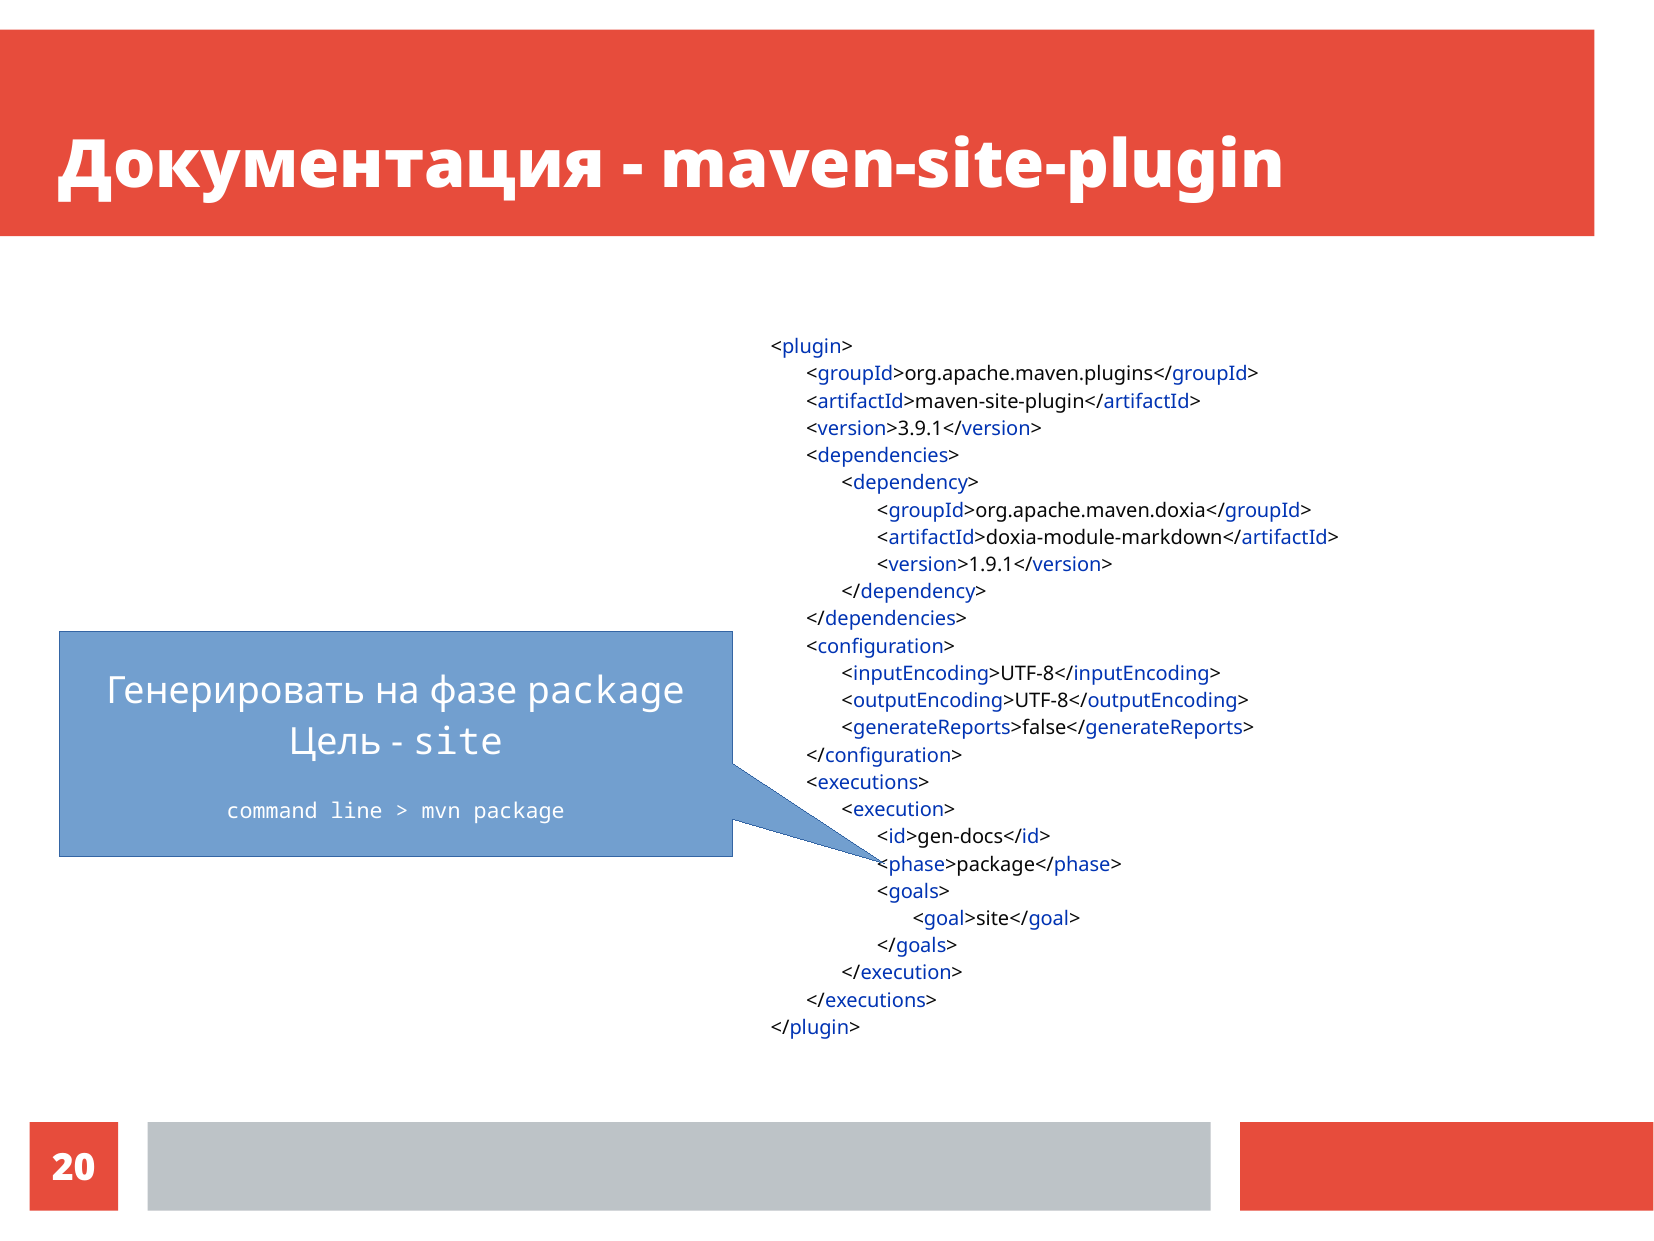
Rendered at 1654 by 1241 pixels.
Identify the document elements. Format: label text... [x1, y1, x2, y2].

text_box <plugin> <groupId>org.apache.maven.plugins</groupId> <artifactId>maven-site-plugin</artifactId> <version>3.9.1</version> <dependencies> <dependency> <groupId>org.apache.maven.doxia</groupId> <artifactId>doxia-module-markdown</artifactId> <version>1.9.1</version> </dependency> </dependencies> <configuration> <inputEncoding>UTF-8</inputEncoding> <outputEncoding>UTF-8</outputEncoding> <generateReports>false</generateReports> </configuration> <executions> <execution> <id>gen-docs</id> <phase>package</phase> <goals> <goal>site</goal> </goals> </execution> </executions> </plugin> [755, 324, 1565, 1093]
text_box Генерировать на фазе package Цель - site command line > mvn package [59, 631, 885, 864]
title Документация - maven-site-plugin [59, 59, 1595, 207]
